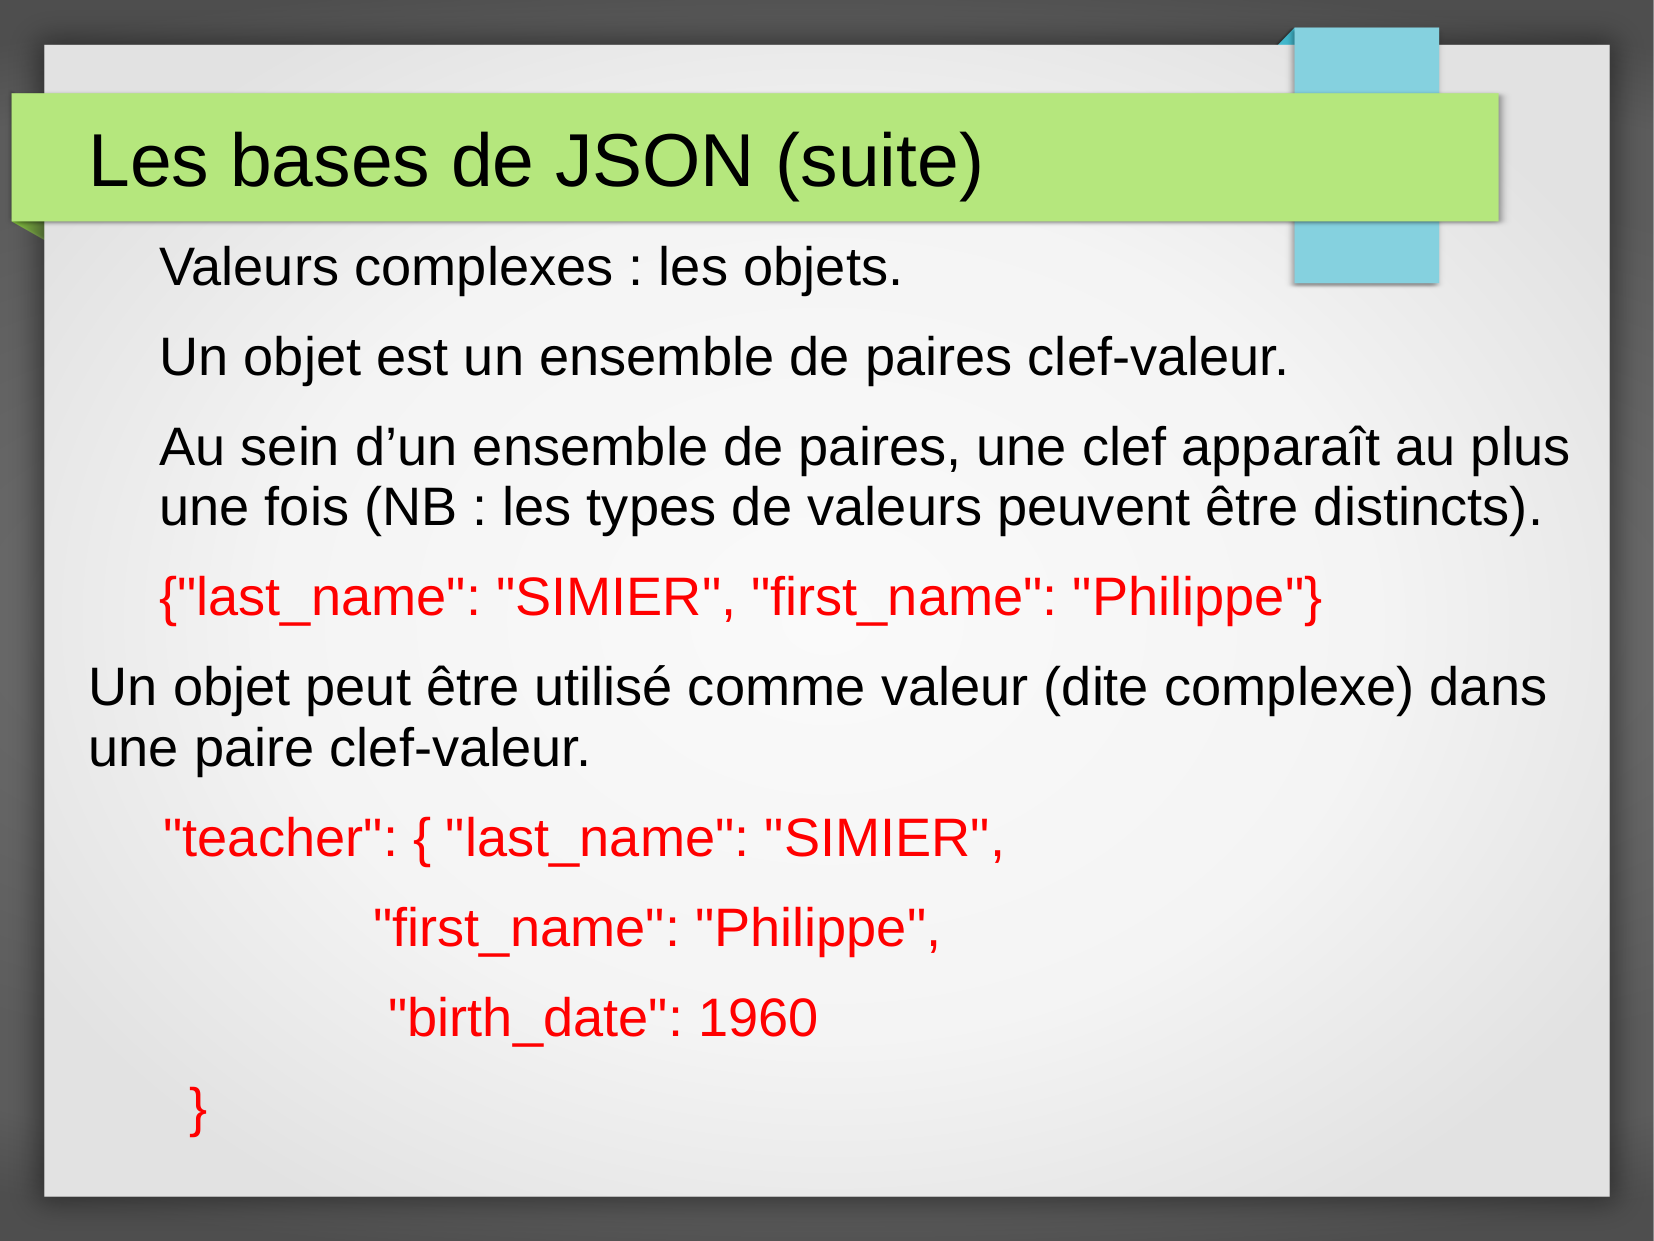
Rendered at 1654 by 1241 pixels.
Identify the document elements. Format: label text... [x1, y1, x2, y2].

list Valeurs complexes : les objets. Un objet est un ensemble de paires clef-valeur. Au sein d’un ensemble de paires, une clef apparaît au plus une fois (NB : les types de valeurs peuvent être distincts). {"last_name": "SIMIER", "first_name": "Philippe"} Un objet peut être utilisé comme valeur (dite complexe) dans une paire clef-valeur. "teacher": { "last_name": "SIMIER", "first_name": "Philippe", "birth_date": 1960 } [88, 236, 1577, 1152]
title Les bases de JSON (suite) [88, 118, 1270, 236]
picture [0, 0, 1654, 1241]
